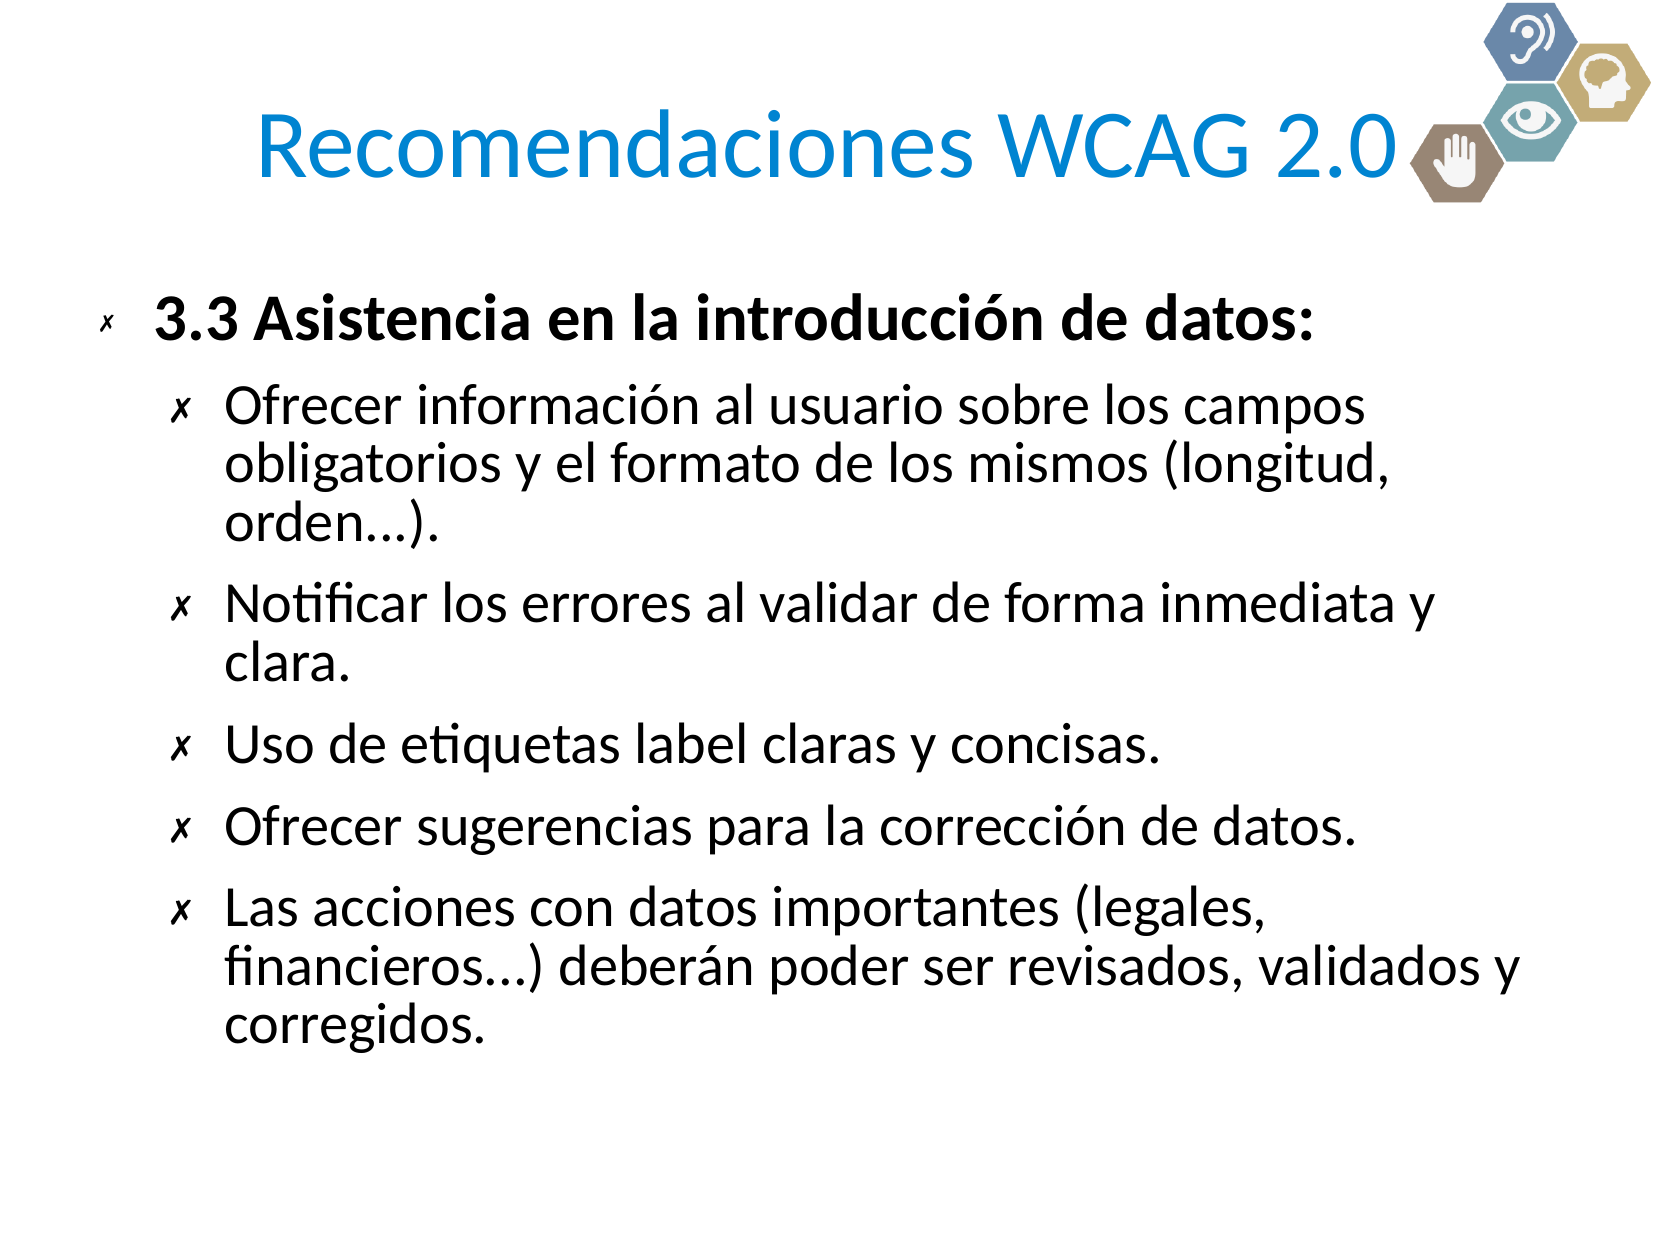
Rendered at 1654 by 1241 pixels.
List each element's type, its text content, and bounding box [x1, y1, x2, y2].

list 3.3 Asistencia en la introducción de datos: Ofrecer información al usuario sobre los campos obligatorios y el formato de los mismos (longitud, orden...). Notificar los errores al validar de forma inmediata y clara. Uso de etiquetas label claras y concisas. Ofrecer sugerencias para la corrección de datos. Las acciones con datos importantes (legales, financieros...) deberán poder ser revisados, validados y corregidos. [82, 290, 1538, 1150]
title Recomendaciones WCAG 2.0 [82, 49, 1571, 257]
picture [1405, 0, 1654, 206]
